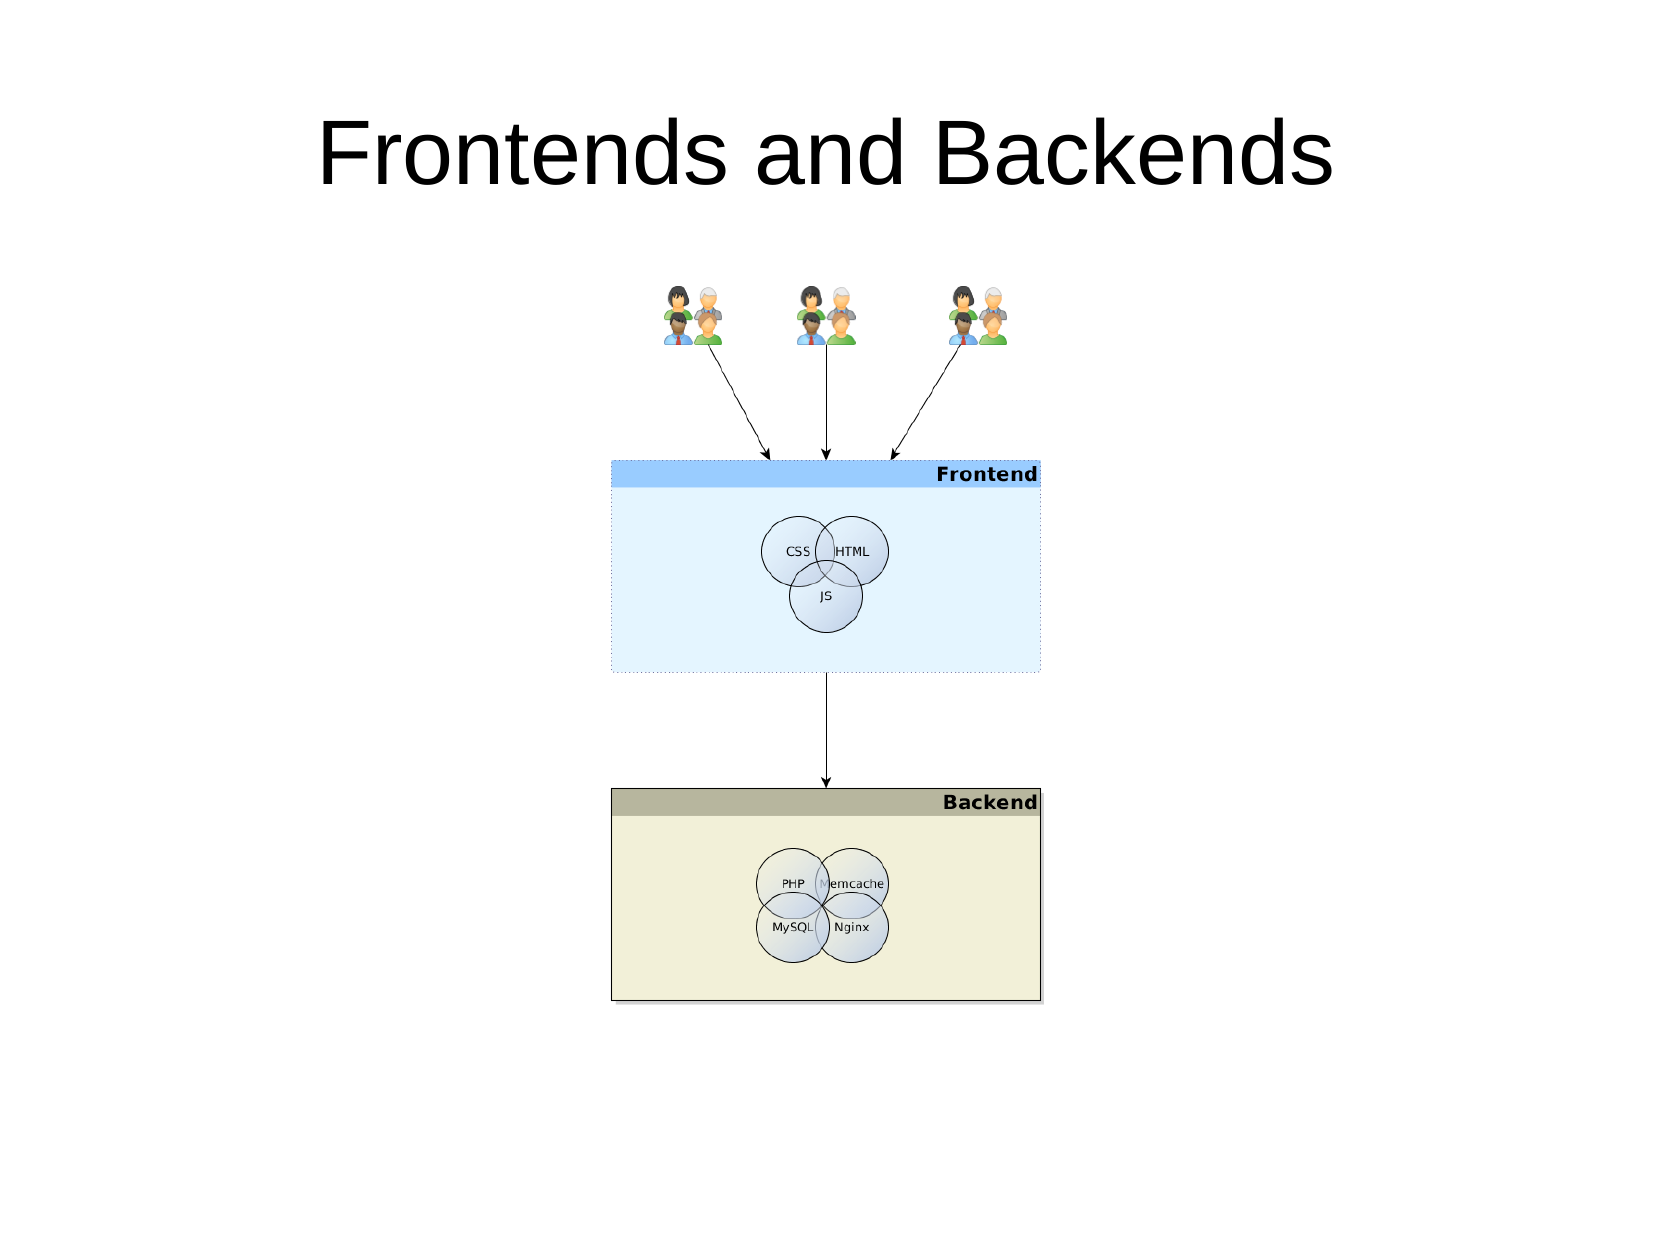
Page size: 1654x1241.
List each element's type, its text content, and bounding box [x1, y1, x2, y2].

picture [610, 286, 1044, 1006]
title Frontends and Backends [82, 49, 1571, 257]
